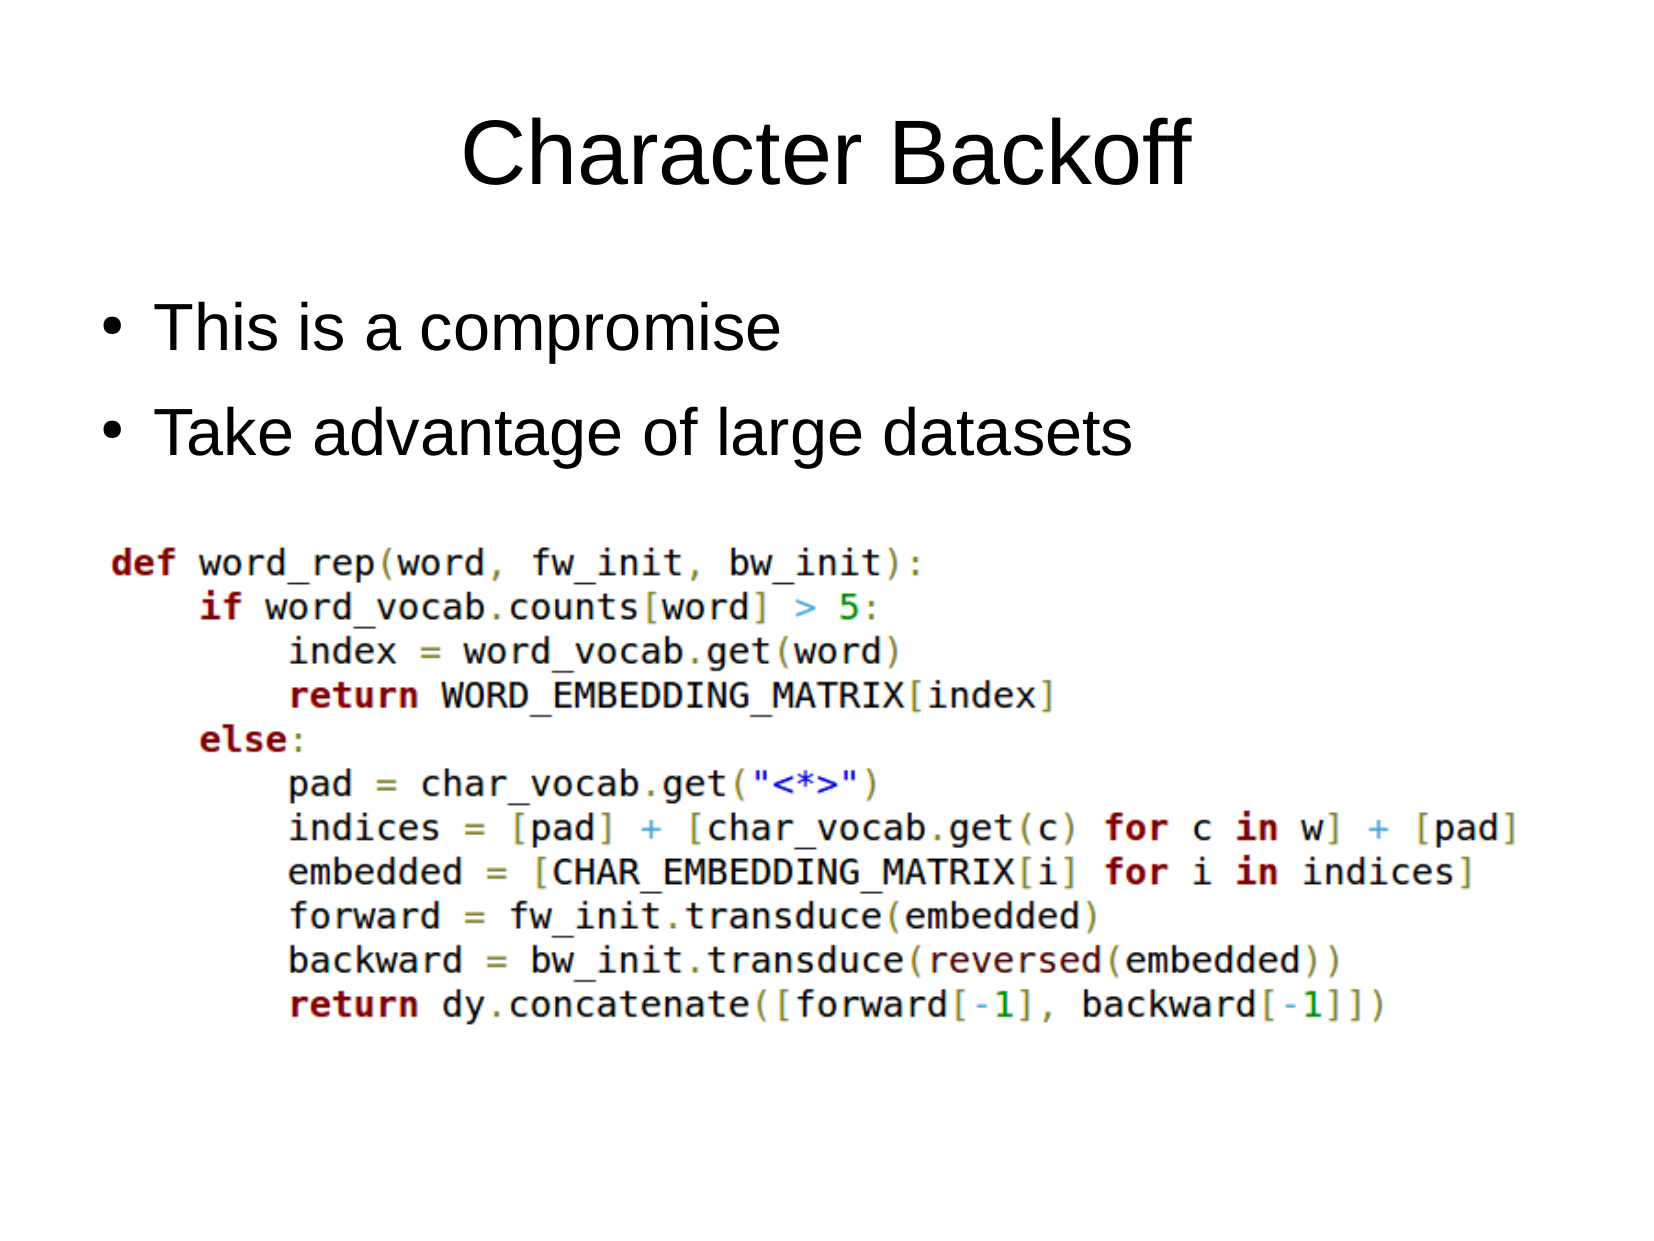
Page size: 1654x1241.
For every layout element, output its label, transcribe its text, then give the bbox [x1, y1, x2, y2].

list This is a compromise Take advantage of large datasets [82, 290, 1571, 1010]
title Character Backoff [82, 49, 1571, 257]
picture [104, 537, 1533, 1043]
